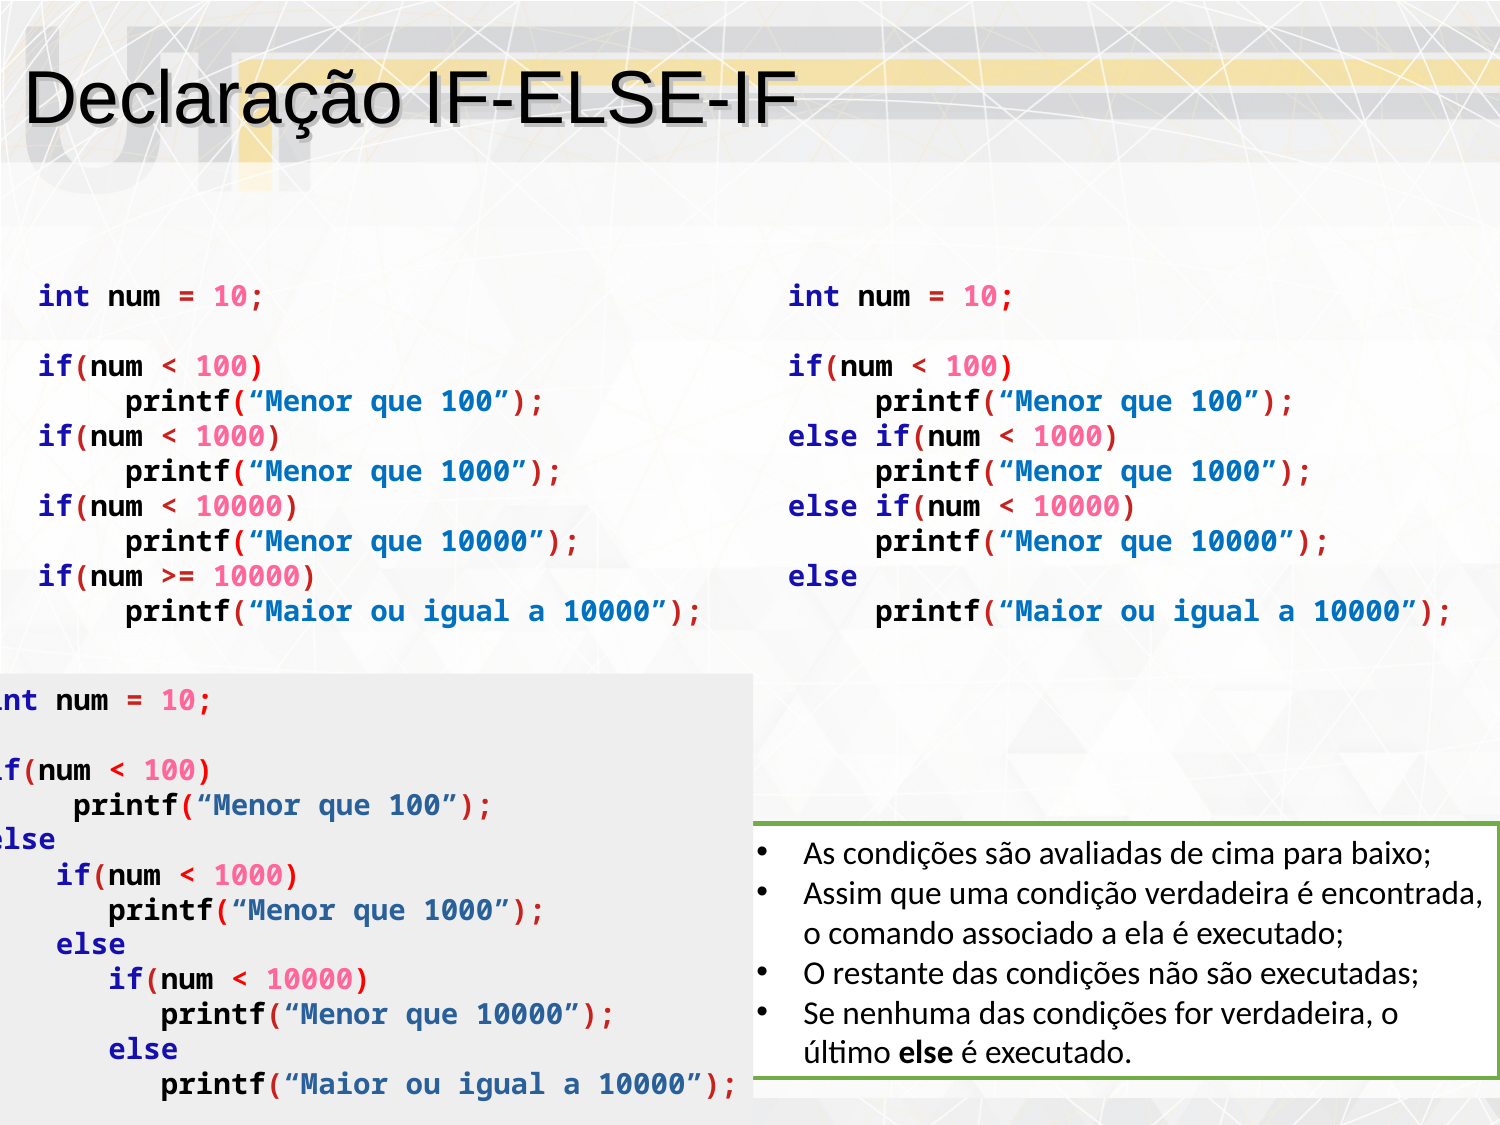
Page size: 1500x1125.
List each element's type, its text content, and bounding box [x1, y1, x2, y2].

text_box int num = 10; if(num < 100) printf(“Menor que 100”); else if(num < 1000) printf(“Menor que 1000”); else if(num < 10000) printf(“Menor que 10000”); else printf(“Maior ou igual a 10000”); [773, 270, 1468, 670]
title Declaração IF-ELSE-IF [23, 18, 1489, 178]
text_box As condições são avaliadas de cima para baixo; Assim que uma condição verdadeira é encontrada, o comando associado a ela é executado; O restante das condições não são executadas; Se nenhuma das condições for verdadeira, o último else é executado. [754, 823, 1500, 1079]
text_box int num = 10; if(num < 100) printf(“Menor que 100”); else if(num < 1000) printf(“Menor que 1000”); else if(num < 10000) printf(“Menor que 10000”); else printf(“Maior ou igual a 10000”); [0, 673, 754, 1125]
text_box int num = 10; if(num < 100) printf(“Menor que 100”); if(num < 1000) printf(“Menor que 1000”); if(num < 10000) printf(“Menor que 10000”); if(num >= 10000) printf(“Maior ou igual a 10000”); [23, 270, 718, 635]
